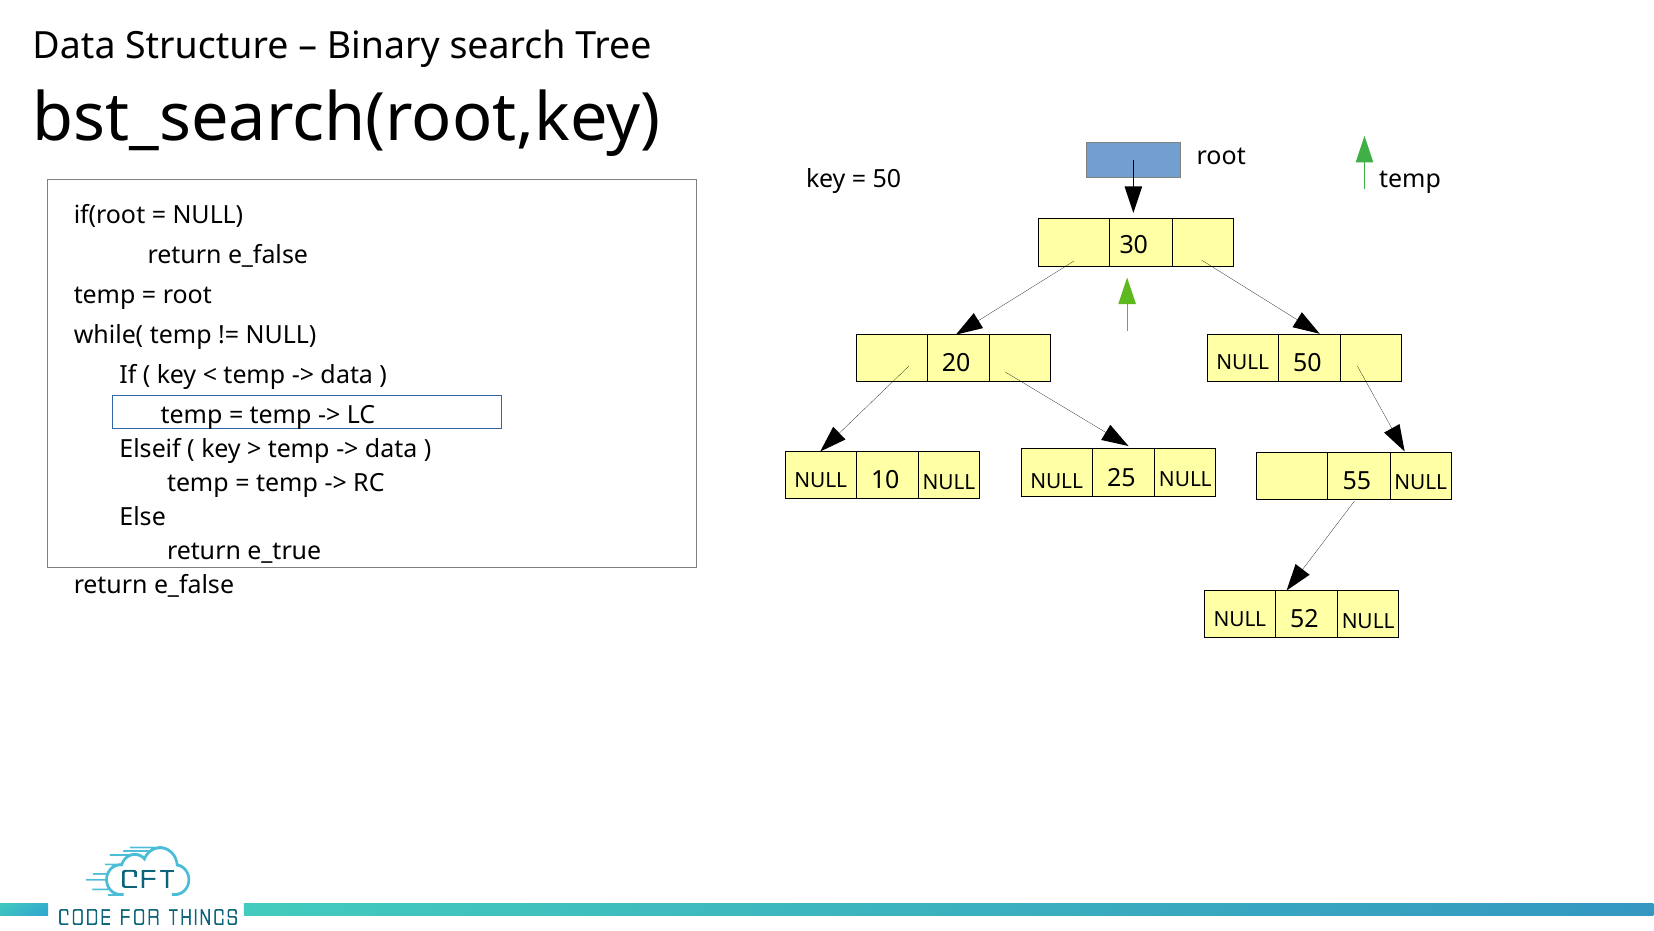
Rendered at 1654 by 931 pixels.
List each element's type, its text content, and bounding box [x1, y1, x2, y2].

text_box [1341, 334, 1402, 382]
text_box 50 [1278, 337, 1341, 382]
text_box 55 [1327, 455, 1390, 500]
text_box NULL [1379, 460, 1464, 500]
text_box root [1181, 130, 1262, 175]
text_box [1173, 218, 1234, 267]
text_box NULL [1201, 340, 1286, 380]
text_box [856, 334, 927, 382]
text_box 25 [1092, 451, 1155, 497]
text_box [1038, 218, 1109, 267]
text_box if(root = NULL) return e_false temp = root while( temp != NULL) If ( key < temp -> data ) temp = temp -> LC Elseif ( key > temp -> data ) temp = temp -> RC Else return e_true return e_false [59, 189, 556, 556]
text_box [1086, 142, 1181, 178]
text_box [1391, 452, 1452, 460]
text_box [990, 334, 1051, 382]
text_box [1338, 590, 1399, 598]
text_box 30 [1104, 219, 1167, 264]
text_box [785, 451, 856, 457]
text_box NULL [1015, 458, 1100, 498]
text_box [47, 179, 697, 568]
text_box [1256, 452, 1327, 500]
picture [59, 846, 237, 925]
text_box [1204, 590, 1275, 596]
text_box NULL [1327, 598, 1411, 638]
text_box NULL [1198, 596, 1283, 636]
text_box temp [1364, 153, 1460, 198]
text_box [1207, 334, 1278, 340]
text_box 52 [1275, 593, 1338, 638]
text_box key = 50 [791, 153, 945, 198]
text_box NULL [1144, 456, 1228, 496]
text_box [919, 451, 980, 459]
text_box [1110, 218, 1172, 267]
text_box 10 [856, 454, 918, 499]
text_box [1021, 448, 1092, 458]
text_box 20 [927, 337, 989, 382]
text_box [1155, 448, 1216, 456]
title Data Structure – Binary search Tree bst_search(root,key) [32, 12, 1184, 166]
text_box NULL [779, 457, 863, 497]
text_box NULL [908, 459, 992, 499]
